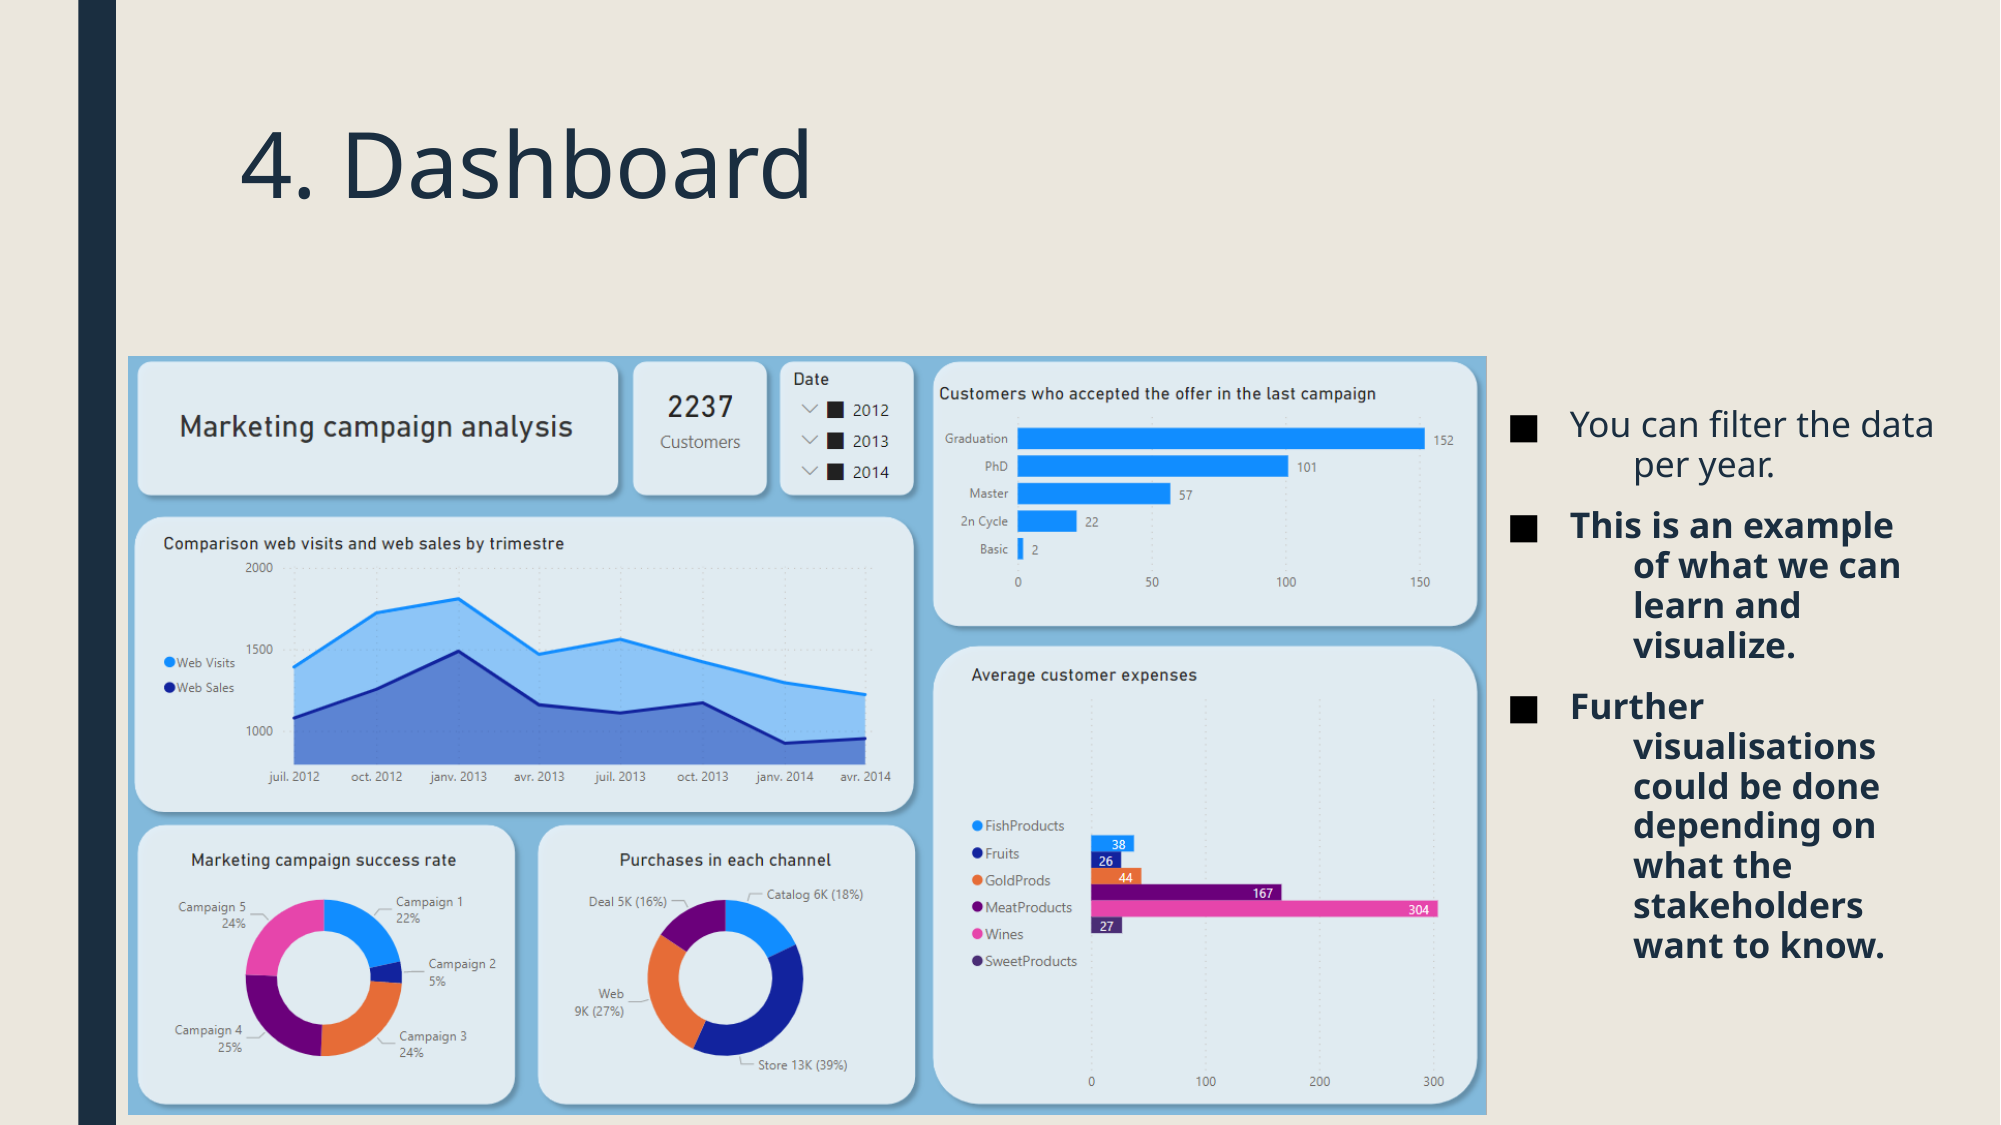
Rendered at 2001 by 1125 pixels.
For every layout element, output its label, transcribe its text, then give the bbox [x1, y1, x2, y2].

list You can filter the data per year. This is an example of what we can learn and visualize. Further visualisations could be done depending on what the stakeholders want to know. [1492, 398, 1953, 986]
picture [128, 356, 1487, 1115]
title 4. Dashboard [225, 112, 1801, 357]
